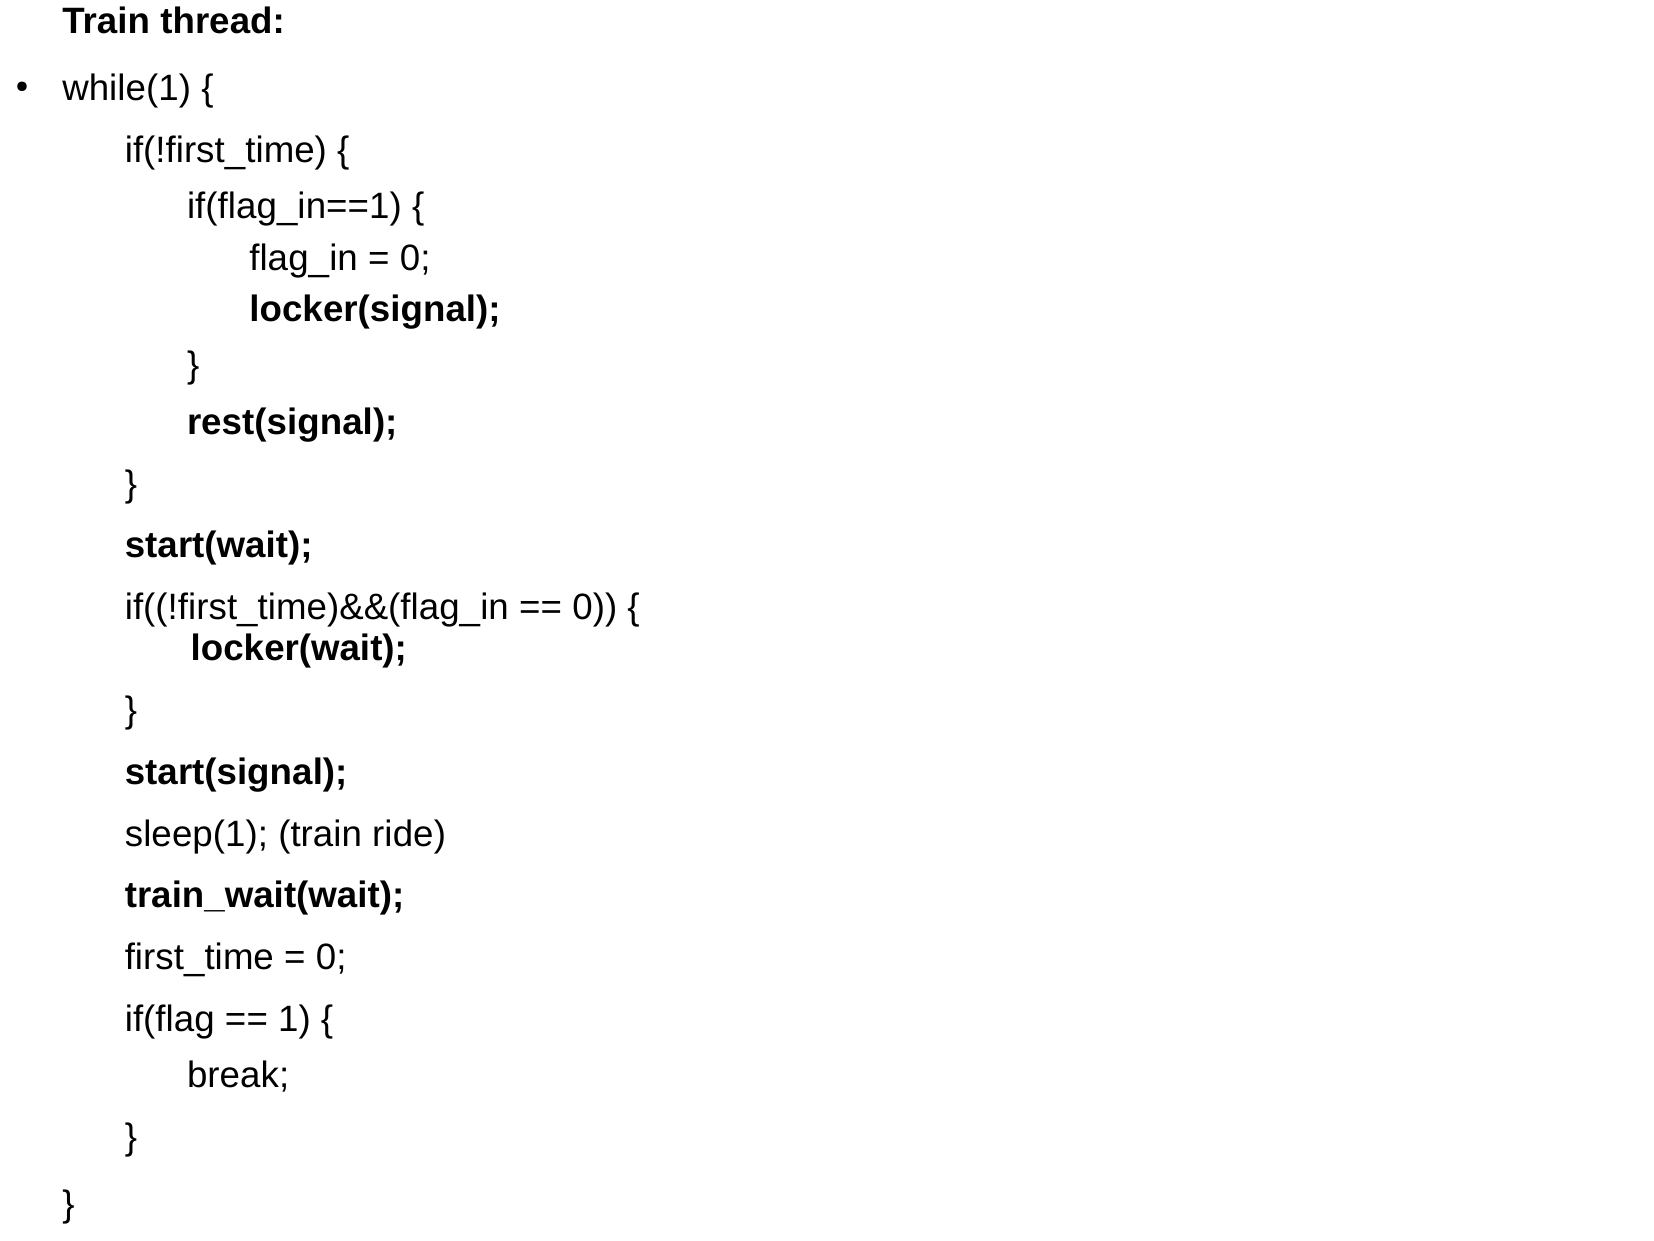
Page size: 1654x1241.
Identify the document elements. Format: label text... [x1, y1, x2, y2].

list Train thread: while(1) { if(!first_time) { if(flag_in==1) { flag_in = 0; locker(signal); } rest(signal); } start(wait); if((!first_time)&&(flag_in == 0)) { locker(wait); } start(signal); sleep(1); (train ride) train_wait(wait); first_time = 0; if(flag == 1) { break; } } [0, 0, 1654, 1241]
